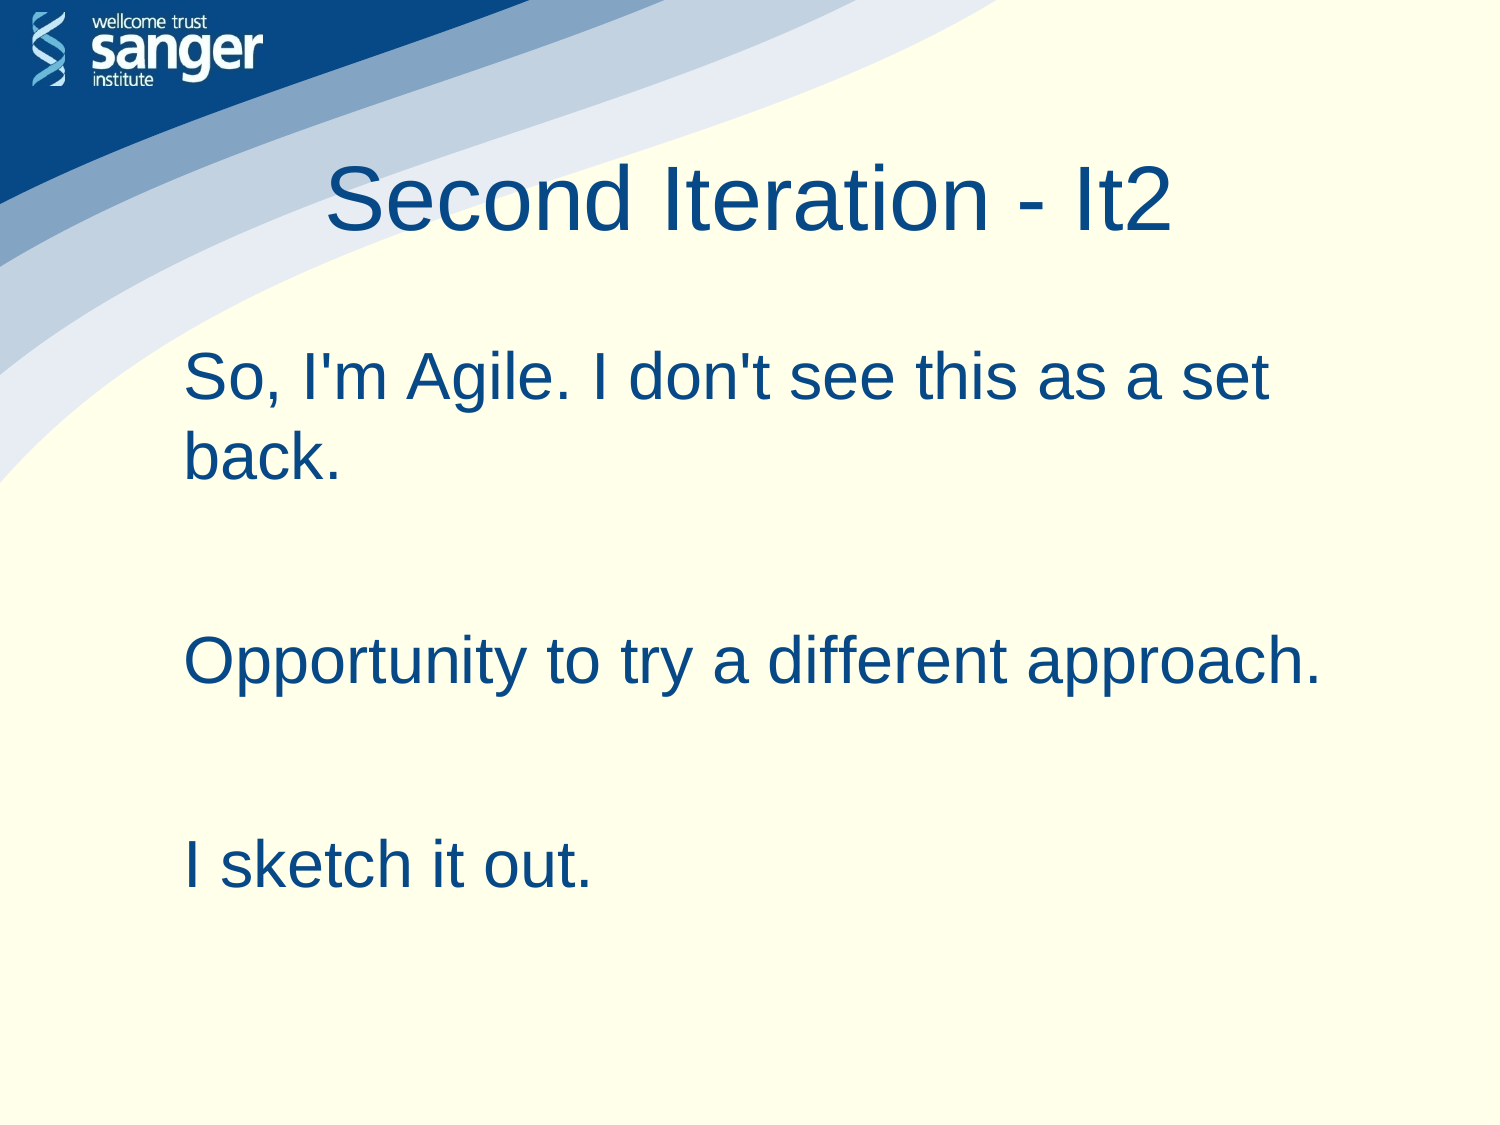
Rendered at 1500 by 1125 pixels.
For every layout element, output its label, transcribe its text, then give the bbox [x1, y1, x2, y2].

list So, I'm Agile. I don't see this as a set back. Opportunity to try a different approach. I sketch it out. [112, 324, 1388, 1001]
picture [12, 12, 263, 86]
title Second Iteration - It2 [112, 75, 1388, 312]
